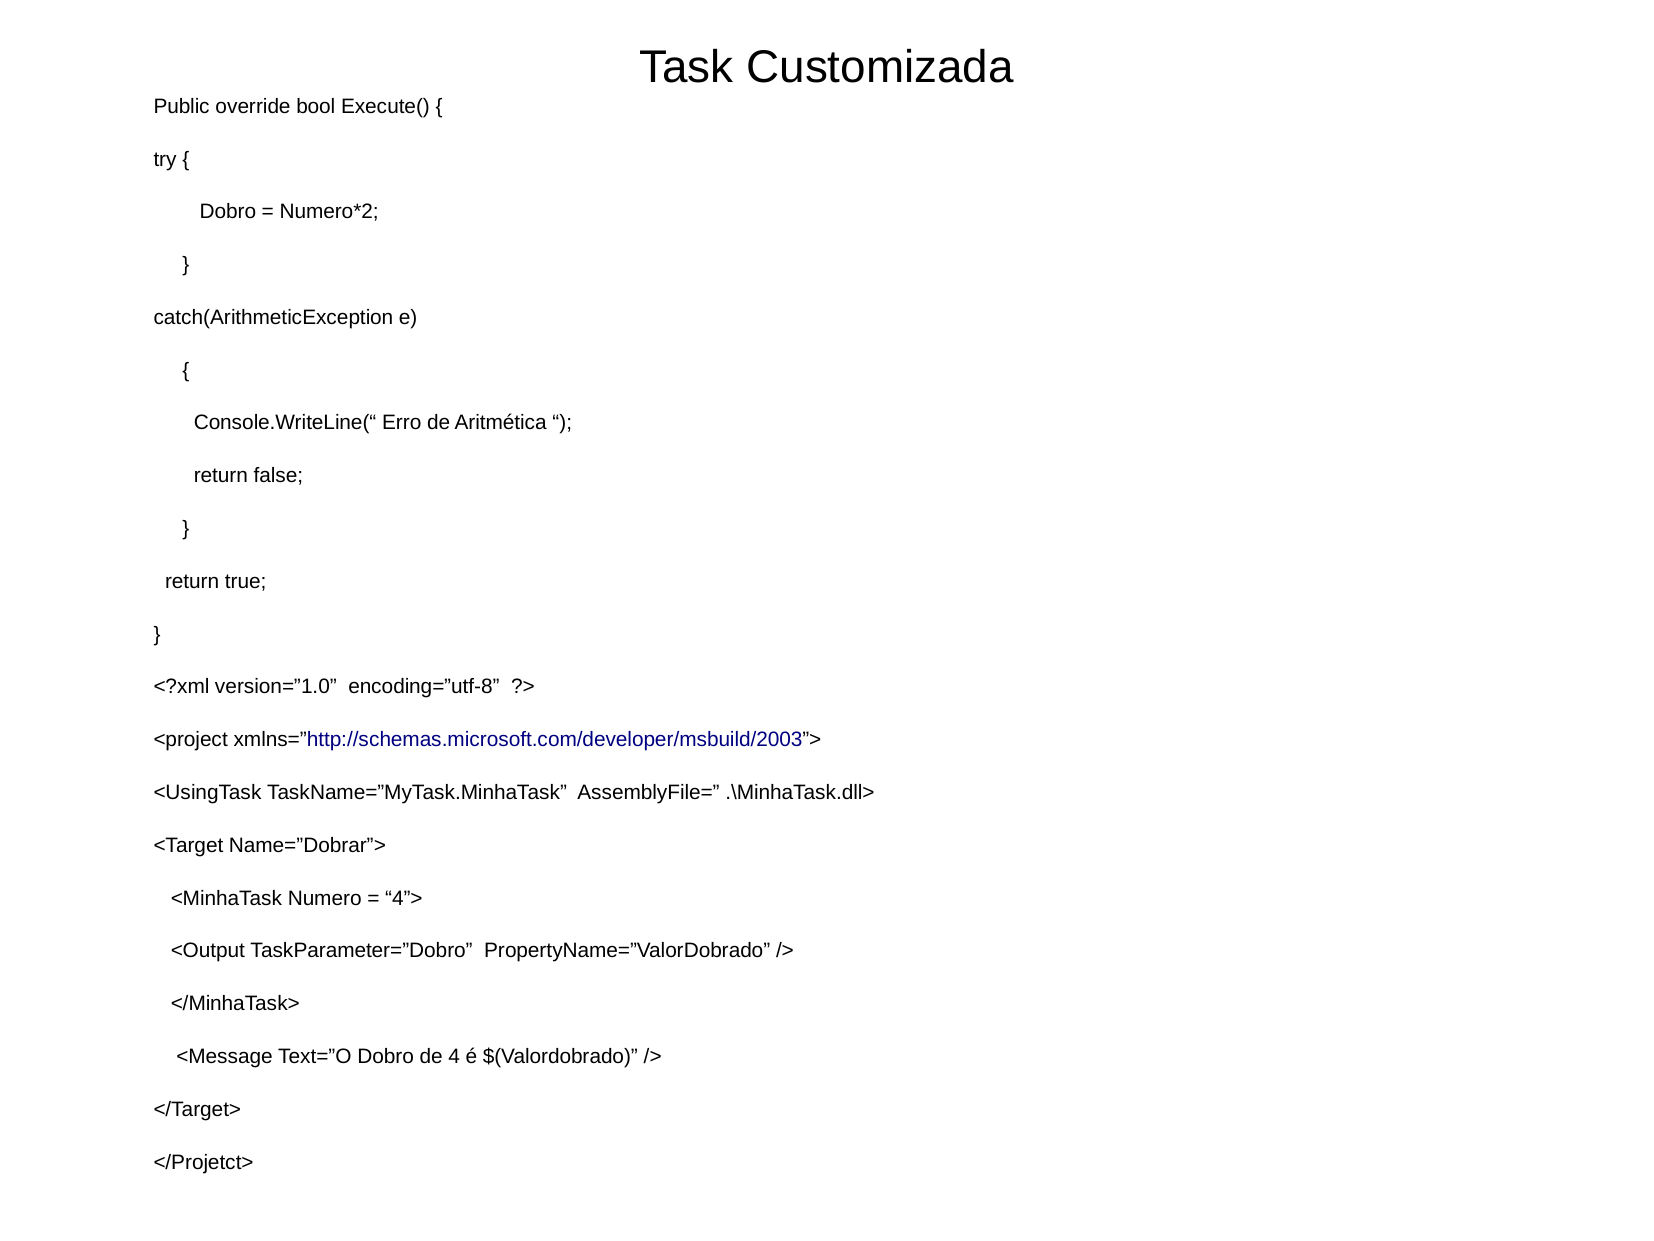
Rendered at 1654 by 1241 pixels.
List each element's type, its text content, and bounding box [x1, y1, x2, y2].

list Public override bool Execute() { try { Dobro = Numero*2; } catch(ArithmeticException e) { Console.WriteLine(“ Erro de Aritmética “); return false; } return true; } <?xml version=”1.0” encoding=”utf-8” ?> <project xmlns=”http://schemas.microsoft.com/developer/msbuild/2003”> <UsingTask TaskName=”MyTask.MinhaTask” AssemblyFile=” .\MinhaTask.dll> <Target Name=”Dobrar”> <MinhaTask Numero = “4”> <Output TaskParameter=”Dobro” PropertyName=”ValorDobrado” /> </MinhaTask> <Message Text=”O Dobro de 4 é $(Valordobrado)” /> </Target> </Projetct> [82, 94, 1571, 1193]
title Task Customizada [82, 38, 1571, 94]
